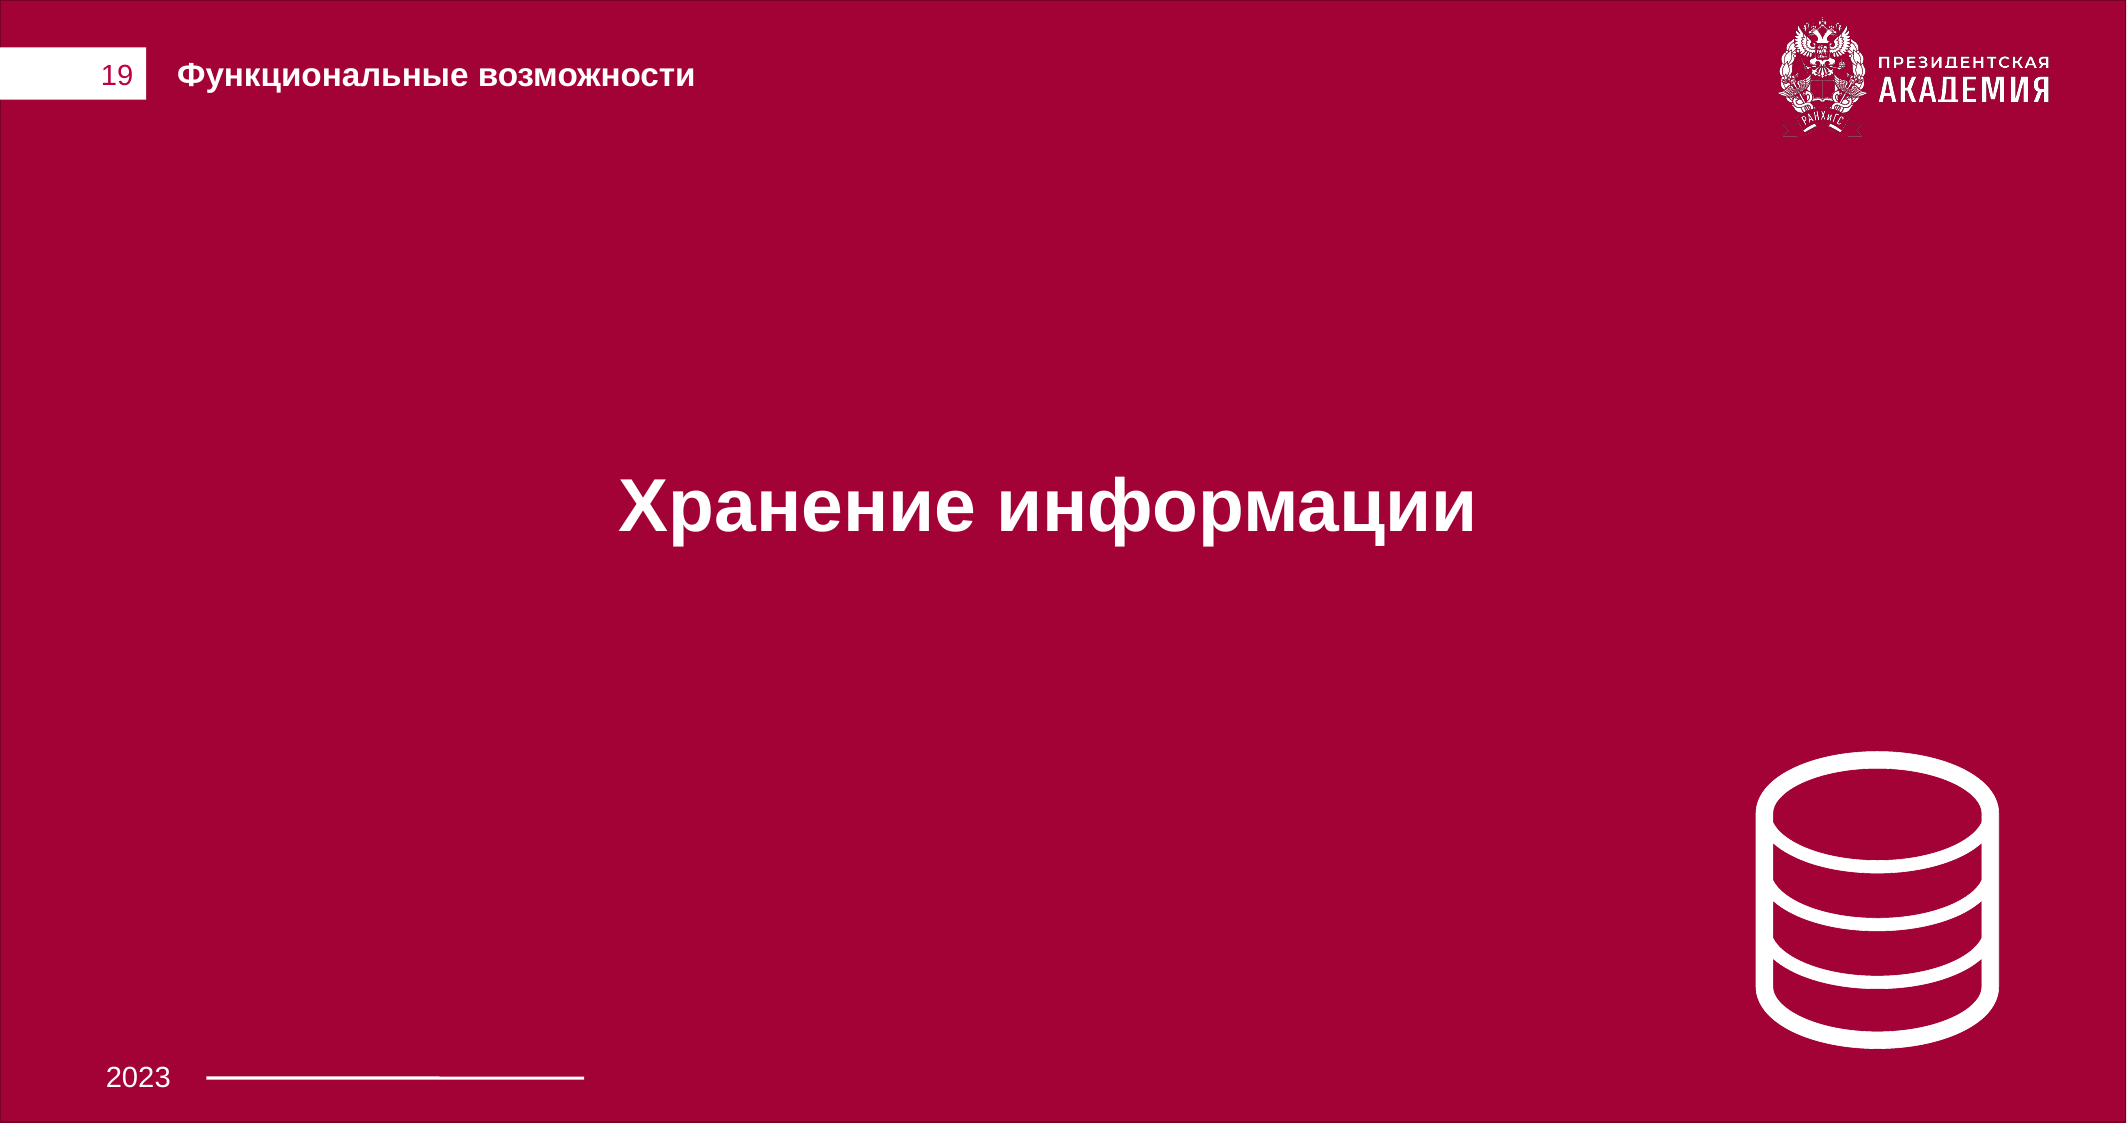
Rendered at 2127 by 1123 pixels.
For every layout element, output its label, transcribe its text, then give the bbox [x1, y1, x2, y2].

text_box Функциональные возможности [177, 43, 768, 103]
slide_number <номер> [0, 43, 149, 104]
subtitle Хранение информации [295, 442, 1802, 562]
picture [1728, 751, 2026, 1049]
picture [1752, 0, 2073, 161]
